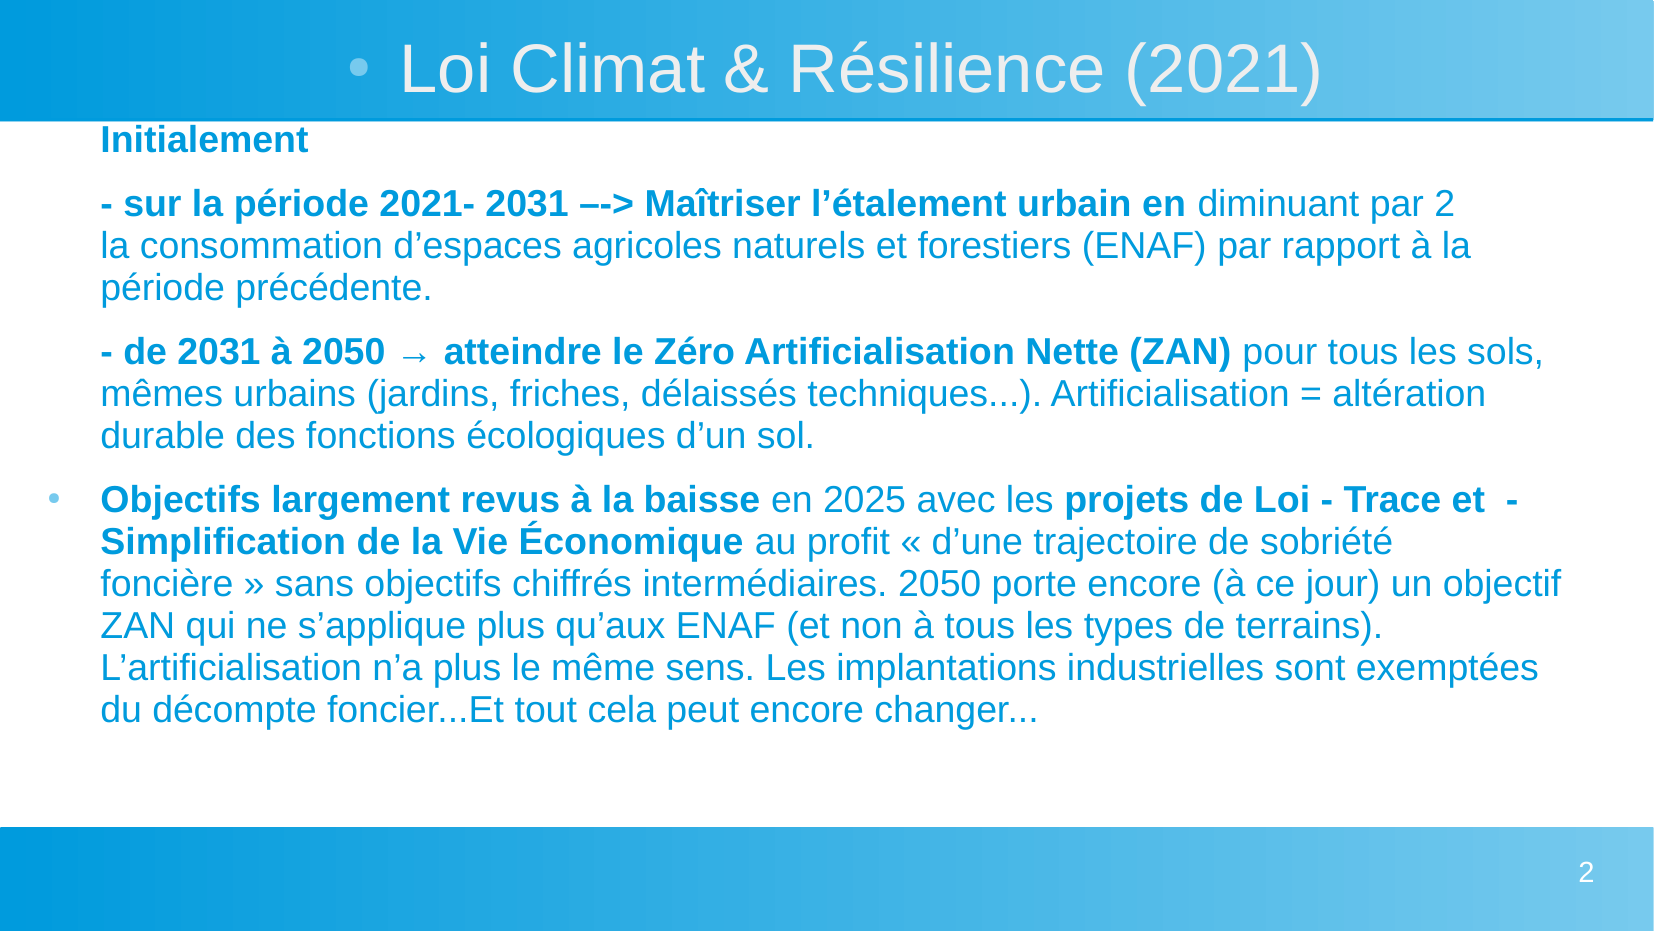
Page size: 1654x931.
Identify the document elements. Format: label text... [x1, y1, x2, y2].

title Loi Climat & Résilience (2021) [59, 29, 1595, 108]
list Initialement - sur la période 2021- 2031 –-> Maîtriser l’étalement urbain en diminuant par 2 la consommation d’espaces agricoles naturels et forestiers (ENAF) par rapport à la période précédente. - de 2031 à 2050 → atteindre le Zéro Artificialisation Nette (ZAN) pour tous les sols, mêmes urbains (jardins, friches, délaissés techniques...). Artificialisation = altération durable des fonctions écologiques d’un sol. Objectifs largement revus à la baisse en 2025 avec les projets de Loi - Trace et - Simplification de la Vie Économique au profit « d’une trajectoire de sobriété foncière » sans objectifs chiffrés intermédiaires. 2050 porte encore (à ce jour) un objectif ZAN qui ne s’applique plus qu’aux ENAF (et non à tous les types de terrains). L’artificialisation n’a plus le même sens. Les implantations industrielles sont exemptées du décompte foncier...Et tout cela peut encore changer... [29, 118, 1565, 709]
